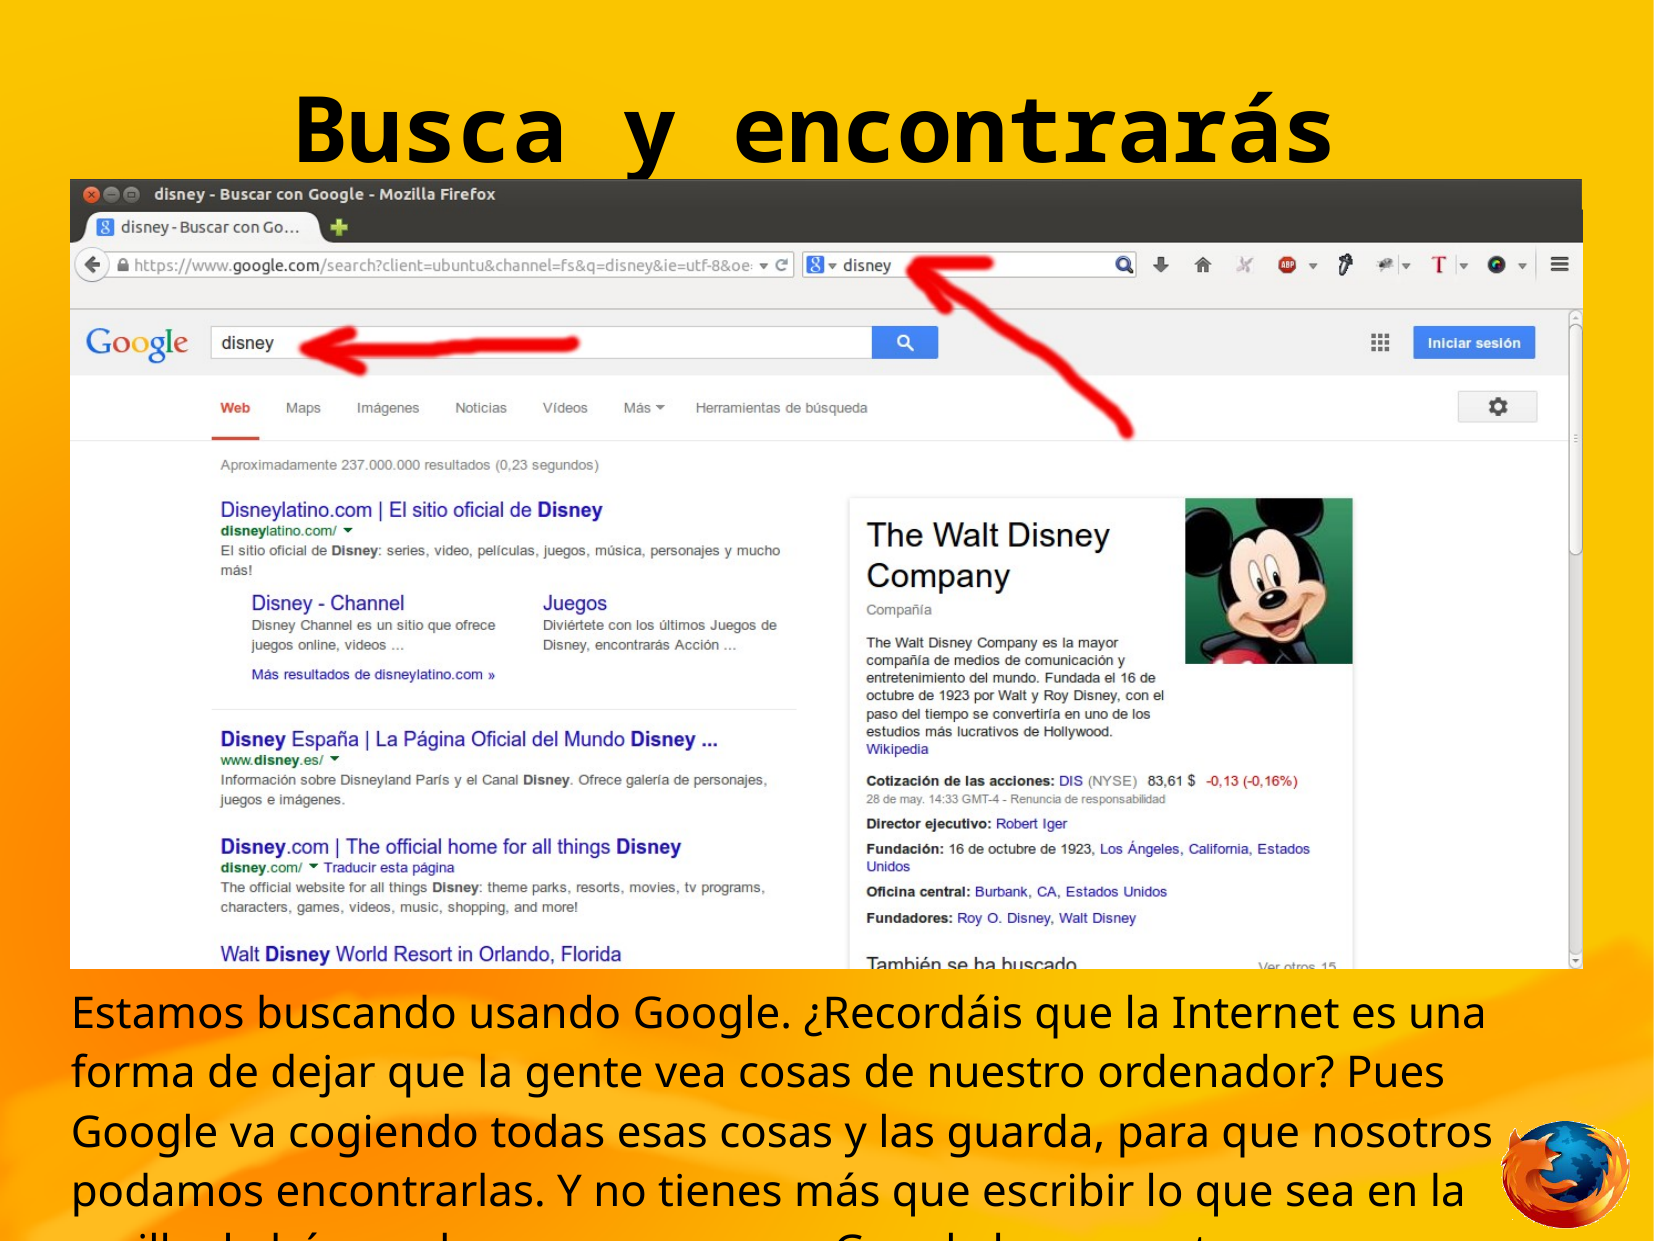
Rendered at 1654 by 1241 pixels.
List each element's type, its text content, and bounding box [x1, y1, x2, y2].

title Busca y encontrarás [70, 23, 1560, 179]
picture [0, 0, 1654, 1241]
list Estamos buscando usando Google. ¿Recordáis que la Internet es una forma de dejar que la gente vea cosas de nuestro ordenador? Pues Google va cogiendo todas esas cosas y las guarda, para que nosotros podamos encontrarlas. Y no tienes más que escribir lo que sea en la casilla de búsqueda, que seguro que Google lo encuentra. [70, 981, 1560, 1241]
